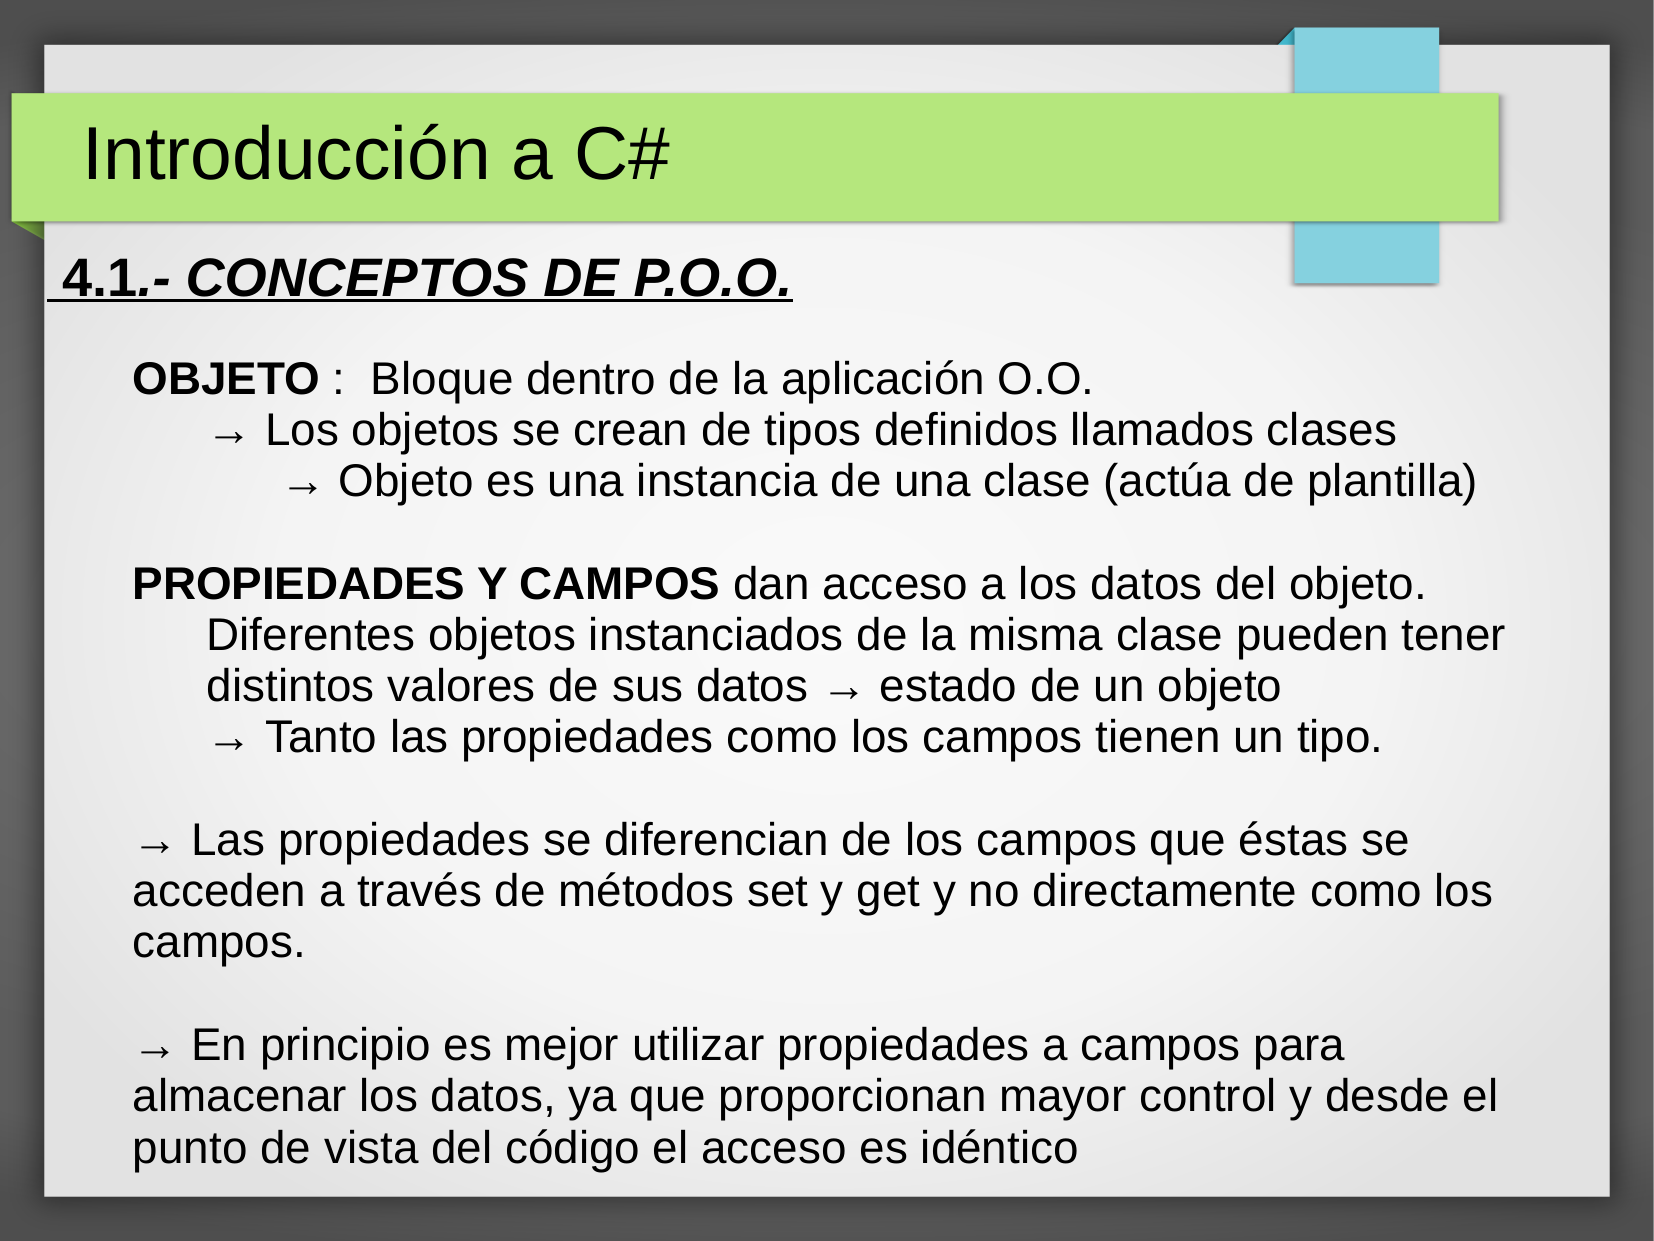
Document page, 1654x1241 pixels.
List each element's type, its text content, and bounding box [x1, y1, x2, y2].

picture [0, 0, 1654, 1241]
text_box OBJETO : Bloque dentro de la aplicación O.O. → Los objetos se crean de tipos definidos llamados clases → Objeto es una instancia de una clase (actúa de plantilla) PROPIEDADES Y CAMPOS dan acceso a los datos del objeto. Diferentes objetos instanciados de la misma clase pueden tener distintos valores de sus datos → estado de un objeto → Tanto las propiedades como los campos tienen un tipo. → Las propiedades se diferencian de los campos que éstas se acceden a través de métodos set y get y no directamente como los campos. → En principio es mejor utilizar propiedades a campos para almacenar los datos, ya que proporcionan mayor control y desde el punto de vista del código el acceso es idéntico [59, 352, 1548, 1173]
subtitle 4.1.- CONCEPTOS DE P.O.O. [47, 212, 1536, 343]
title Introducción a C# [82, 94, 1264, 212]
